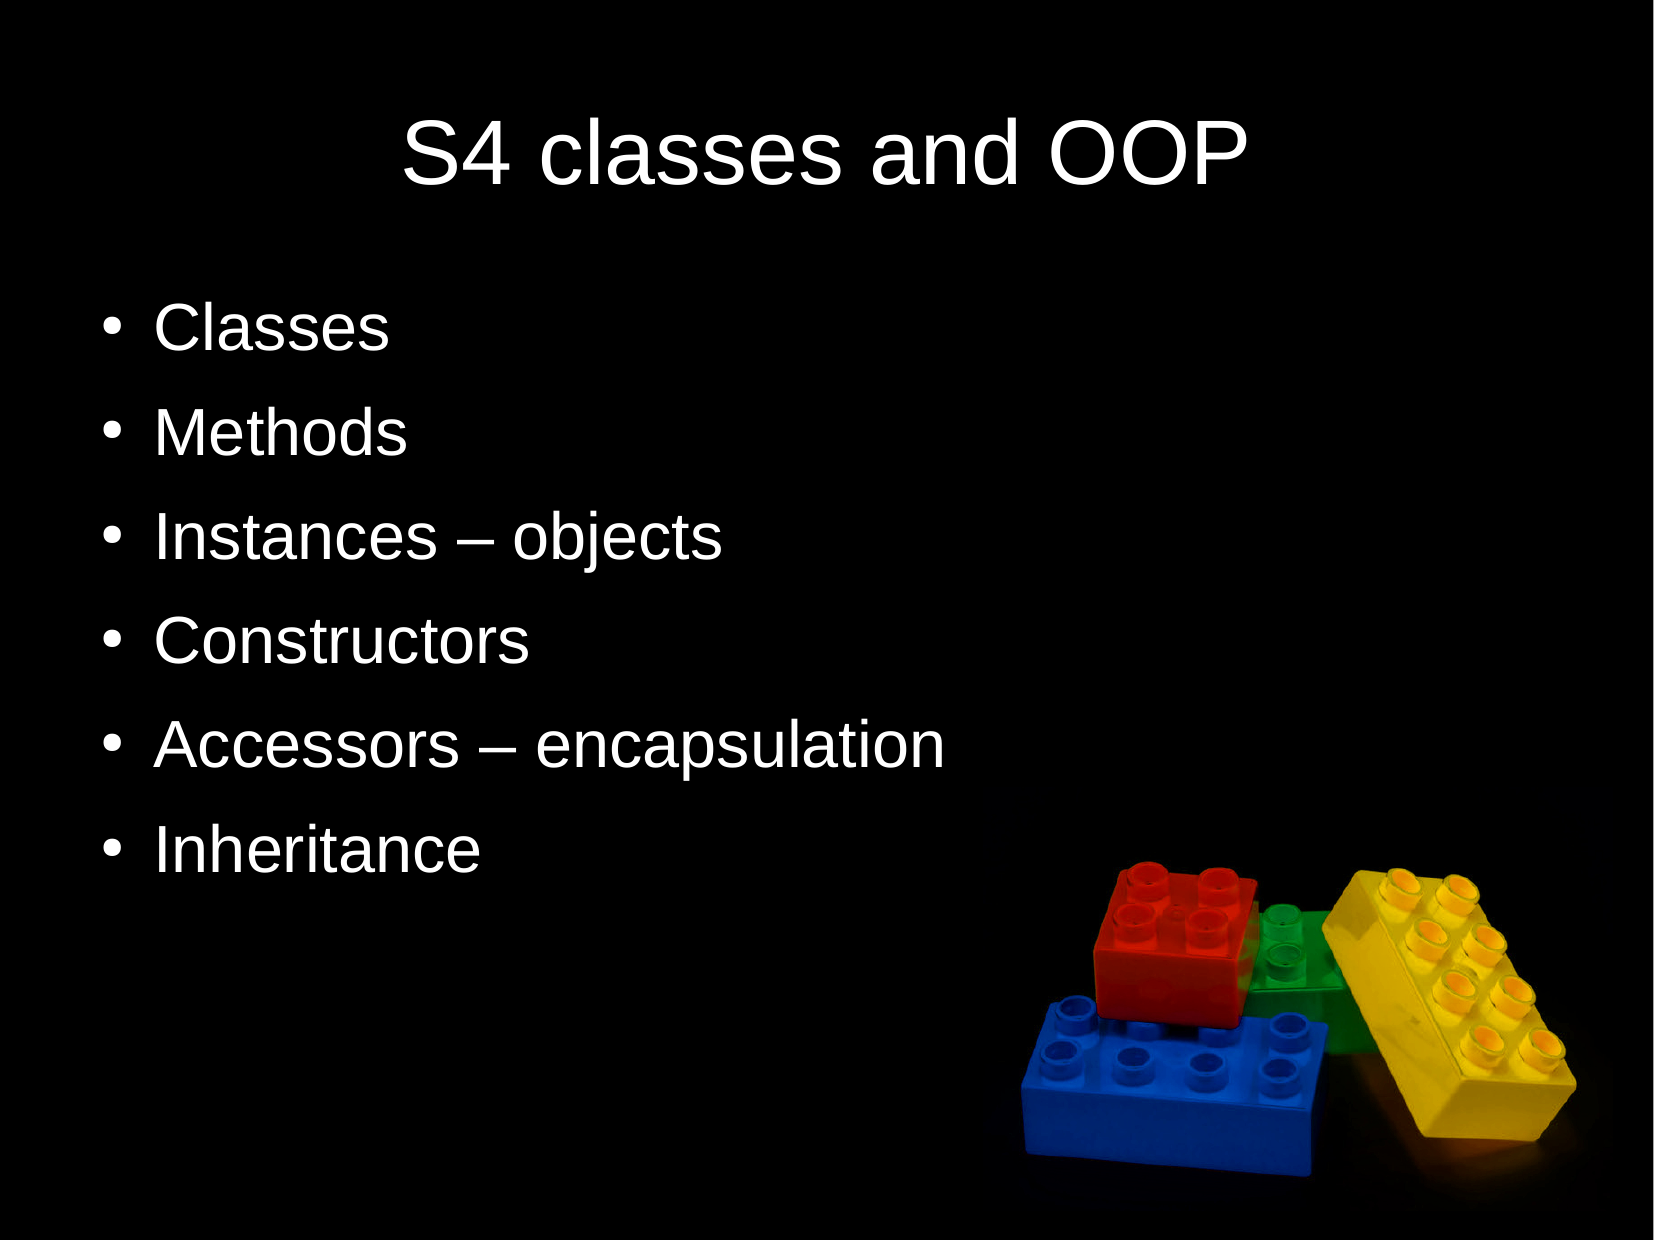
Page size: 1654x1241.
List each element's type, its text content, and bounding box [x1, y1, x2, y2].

list Classes Methods Instances – objects Constructors Accessors – encapsulation Inheritance [82, 290, 1571, 1109]
picture [983, 787, 1613, 1211]
title S4 classes and OOP [82, 49, 1571, 257]
